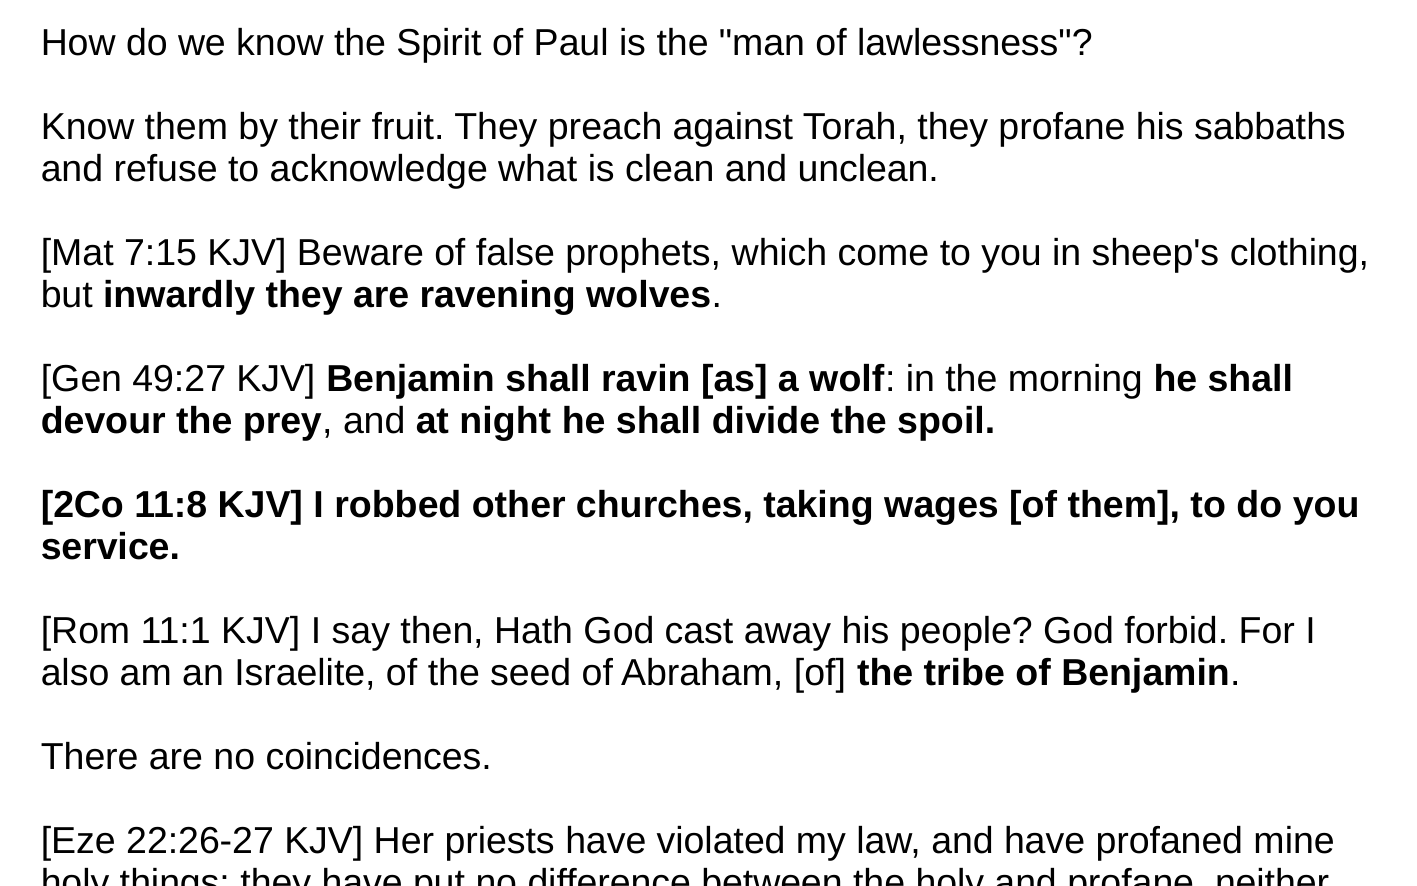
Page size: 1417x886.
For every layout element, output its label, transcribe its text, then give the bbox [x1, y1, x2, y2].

text_box How do we know the Spirit of Paul is the "man of lawlessness"? Know them by their fruit. They preach against Torah, they profane his sabbaths and refuse to acknowledge what is clean and unclean. [Mat 7:15 KJV] Beware of false prophets, which come to you in sheep's clothing, but inwardly they are ravening wolves. [Gen 49:27 KJV] Benjamin shall ravin [as] a wolf: in the morning he shall devour the prey, and at night he shall divide the spoil. [2Co 11:8 KJV] I robbed other churches, taking wages [of them], to do you service. [Rom 11:1 KJV] I say then, Hath God cast away his people? God forbid. For I also am an Israelite, of the seed of Abraham, [of] the tribe of Benjamin. There are no coincidences. [Eze 22:26-27 KJV] Her priests have violated my law, and have profaned mine holy things: they have put no difference between the holy and profane, neither have they shewed [difference] between the unclean and the clean, and have hid their eyes from my sabbaths, and I am profaned among them. Her princes in the midst thereof [are] like wolves ravening the prey, to shed blood, [and] to destroy souls, to get dishonest gain. [1Co 9:8-10 KJV] Say I these things as a man? or saith not the law the same also? For it is written in the law of Moses, Thou shalt not muzzle the mouth of the ox that treadeth out the corn. Doth God take care for oxen? Or saith he [it] altogether for OUR sakes? For OUR sakes, no doubt, [this] is written: that he that ploweth should plow in hope; and that he that thresheth in hope should be partaker of his hope. [25, 14, 1400, 868]
